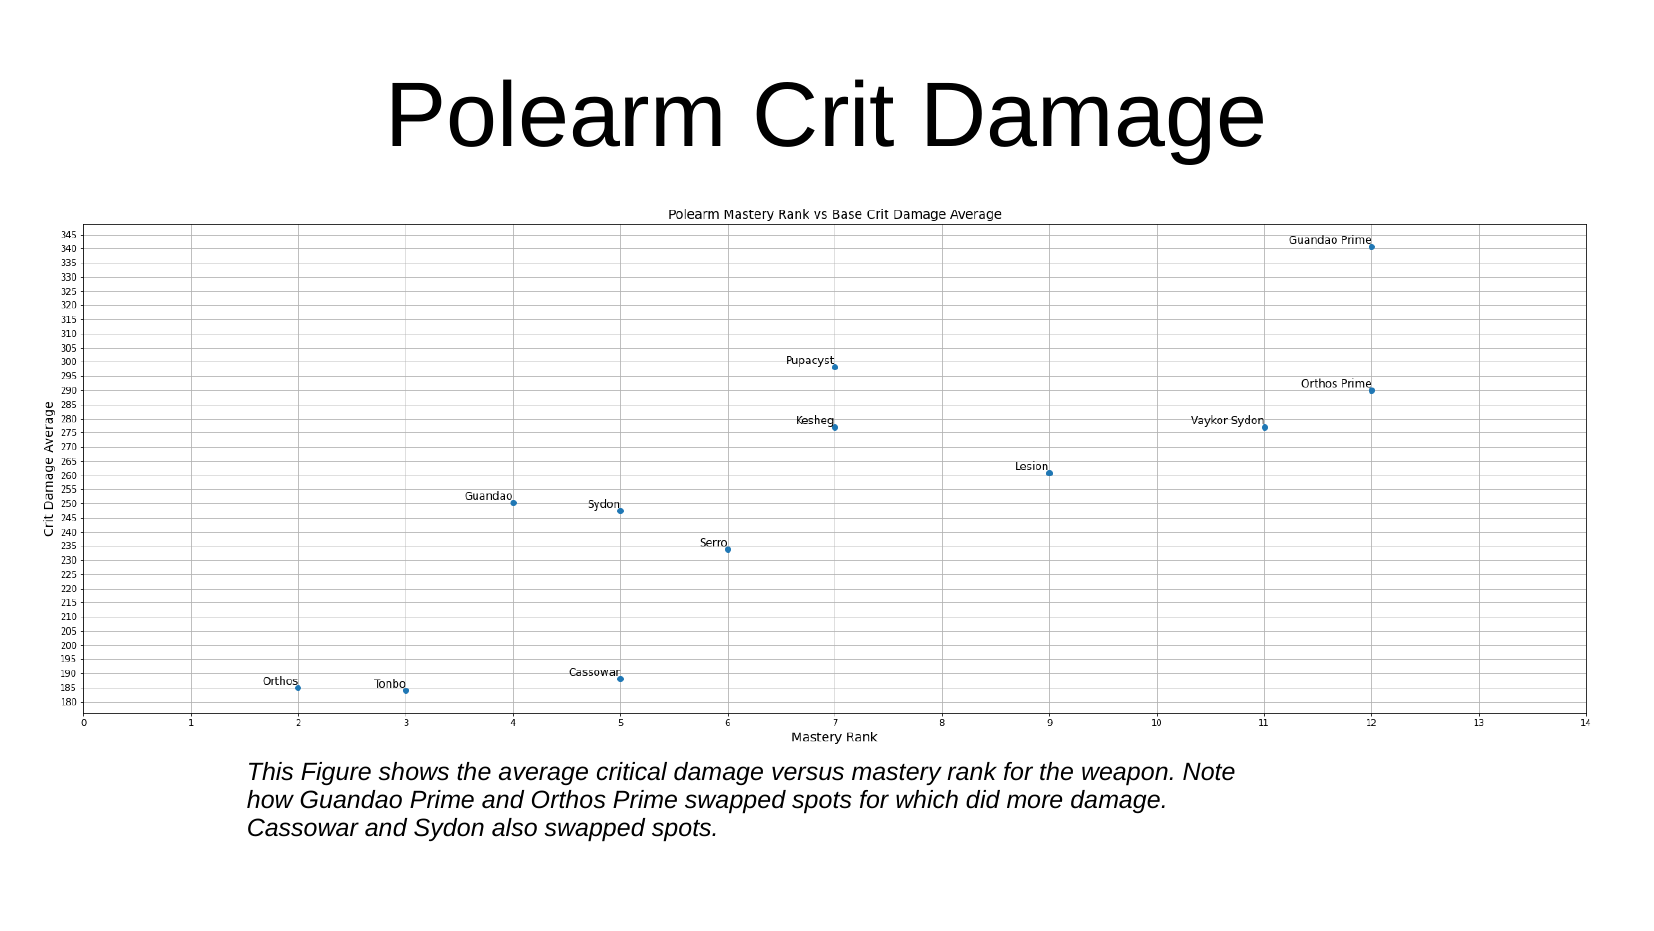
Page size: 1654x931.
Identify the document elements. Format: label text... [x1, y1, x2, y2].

title Polearm Crit Damage [82, 37, 1571, 193]
text_box This Figure shows the average critical damage versus mastery rank for the weapon. Note how Guandao Prime and Orthos Prime swapped spots for which did more damage. Cassowar and Sydon also swapped spots. [232, 750, 1276, 849]
picture [37, 202, 1597, 751]
